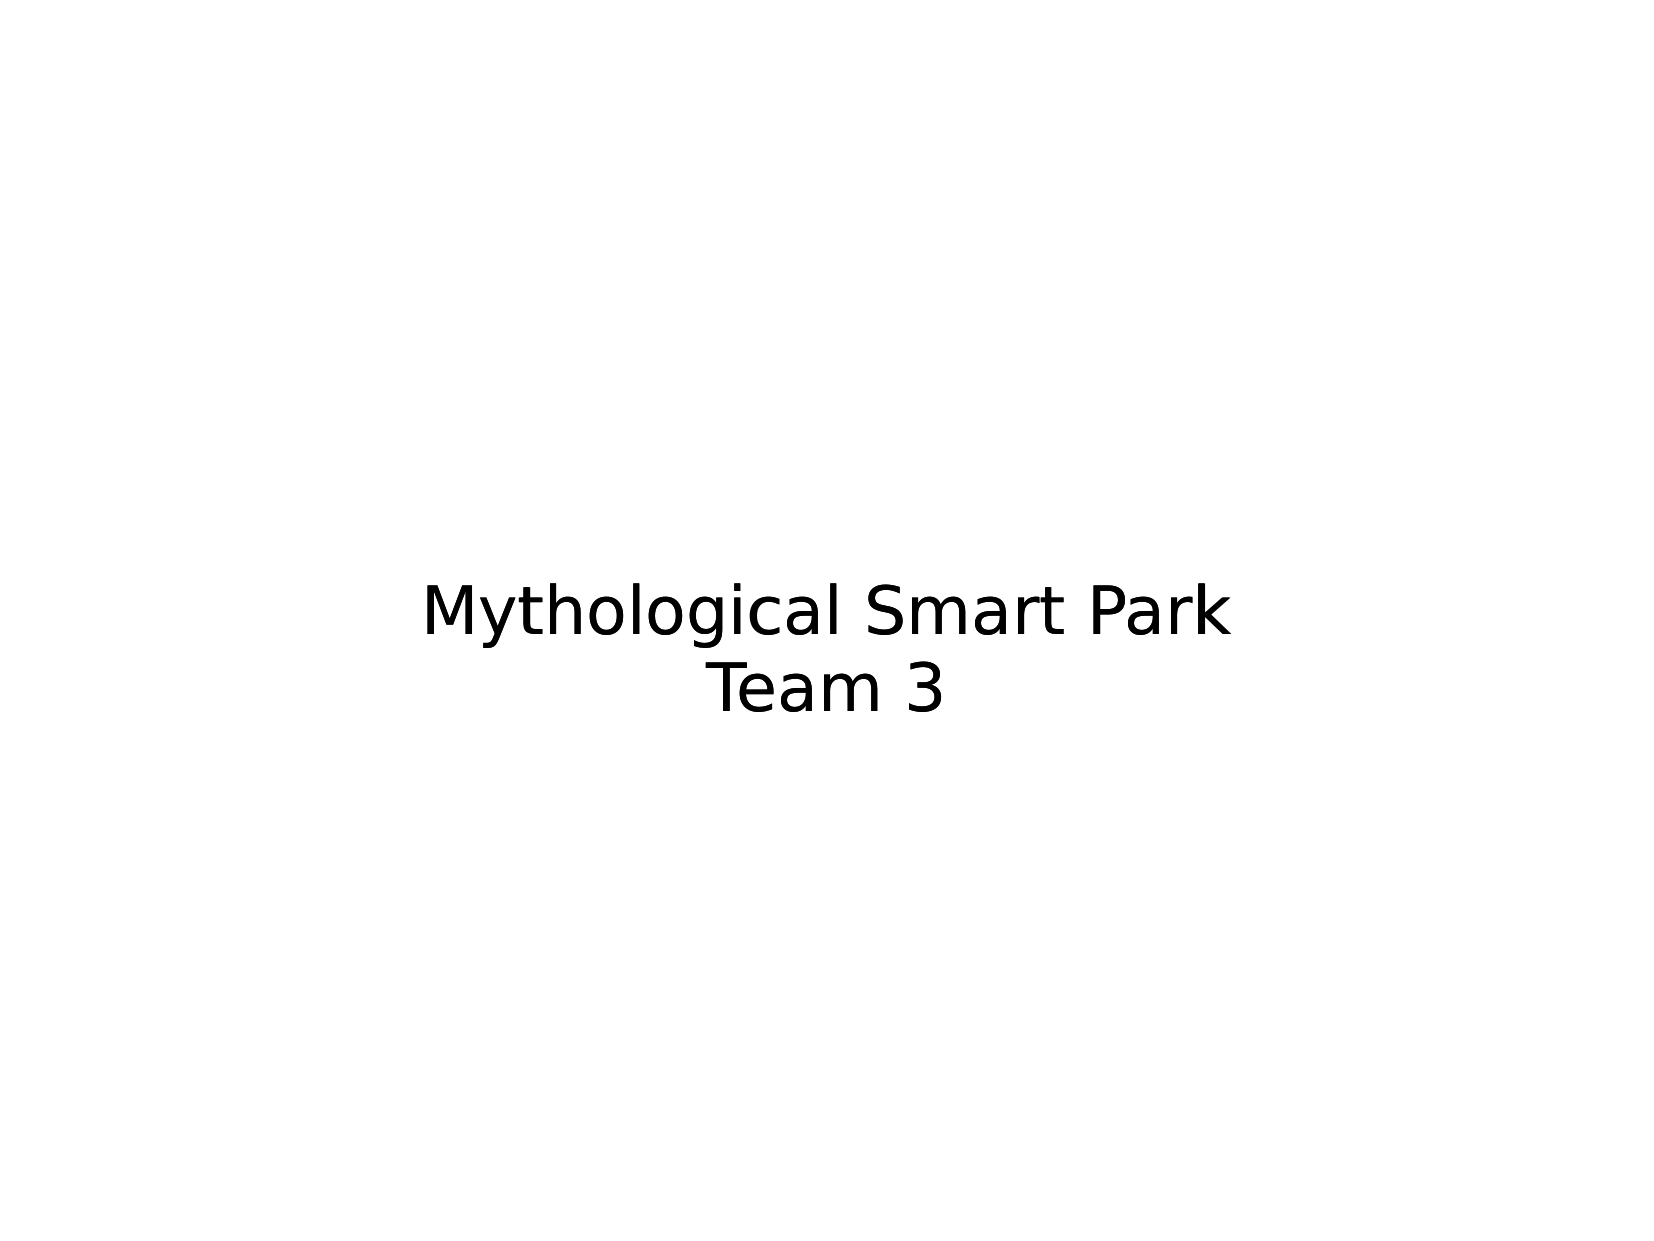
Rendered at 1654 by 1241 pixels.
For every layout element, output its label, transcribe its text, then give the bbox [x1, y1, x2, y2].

text_box Mythological Smart Park Team 3 [82, 290, 1571, 1010]
